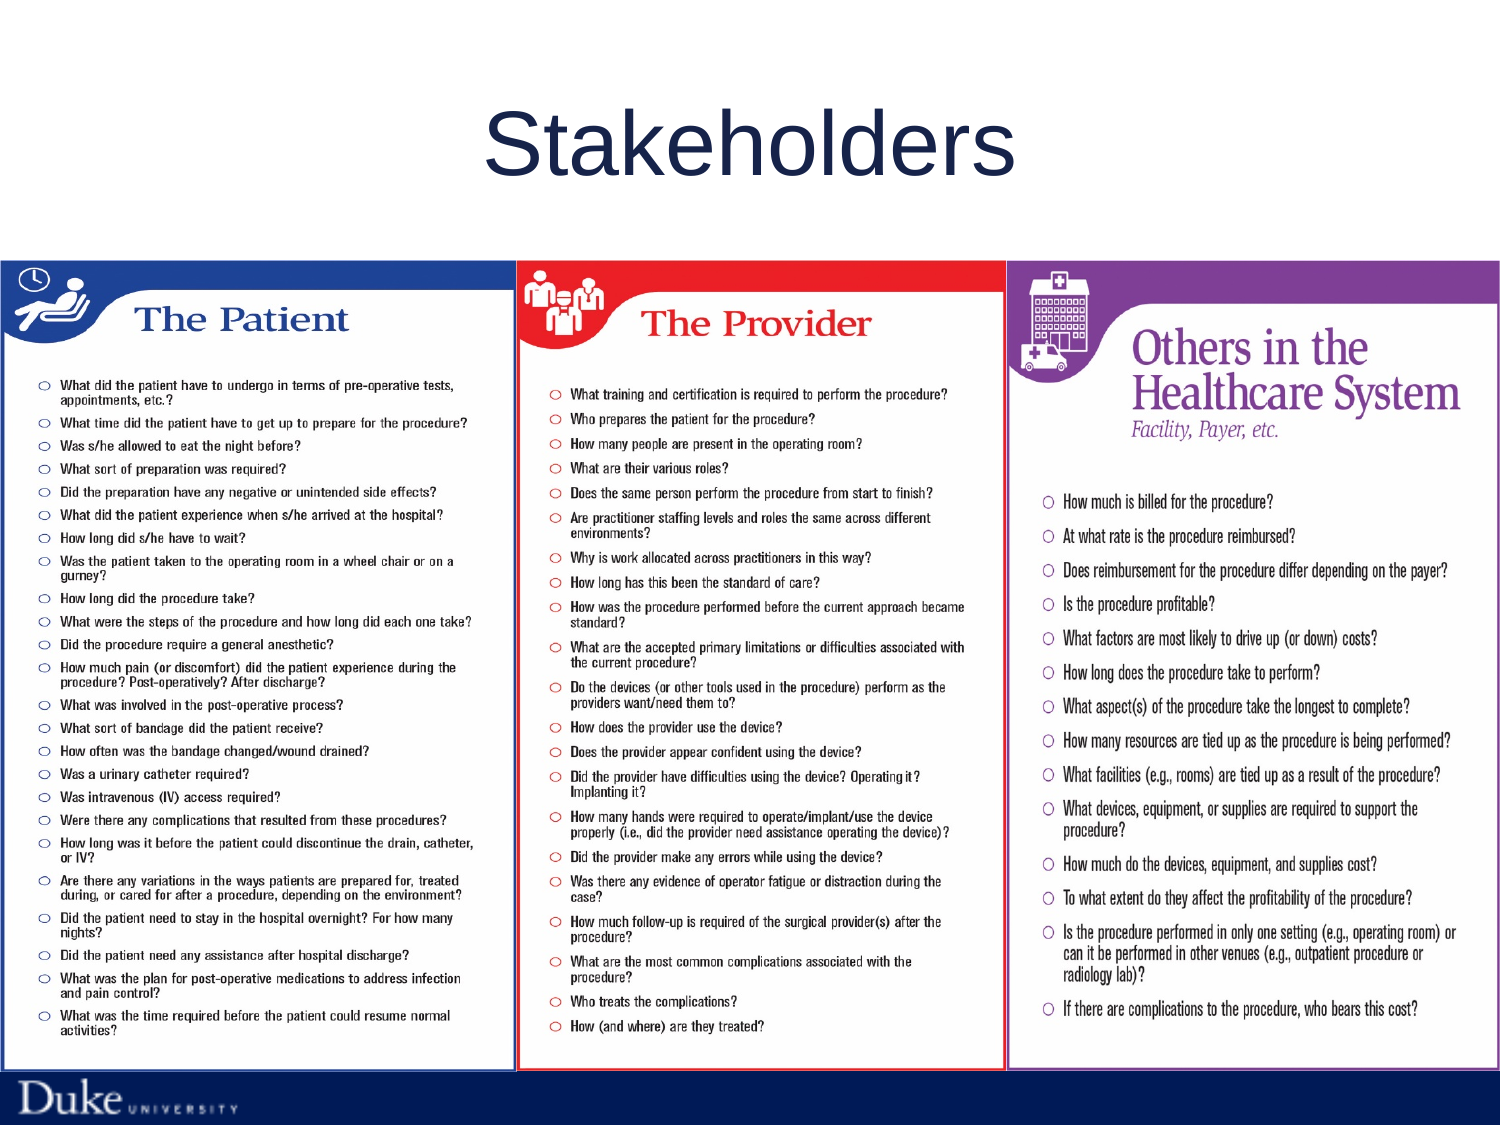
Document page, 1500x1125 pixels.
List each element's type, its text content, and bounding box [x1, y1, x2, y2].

picture [0, 0, 1500, 1125]
title Stakeholders [75, 45, 1425, 233]
